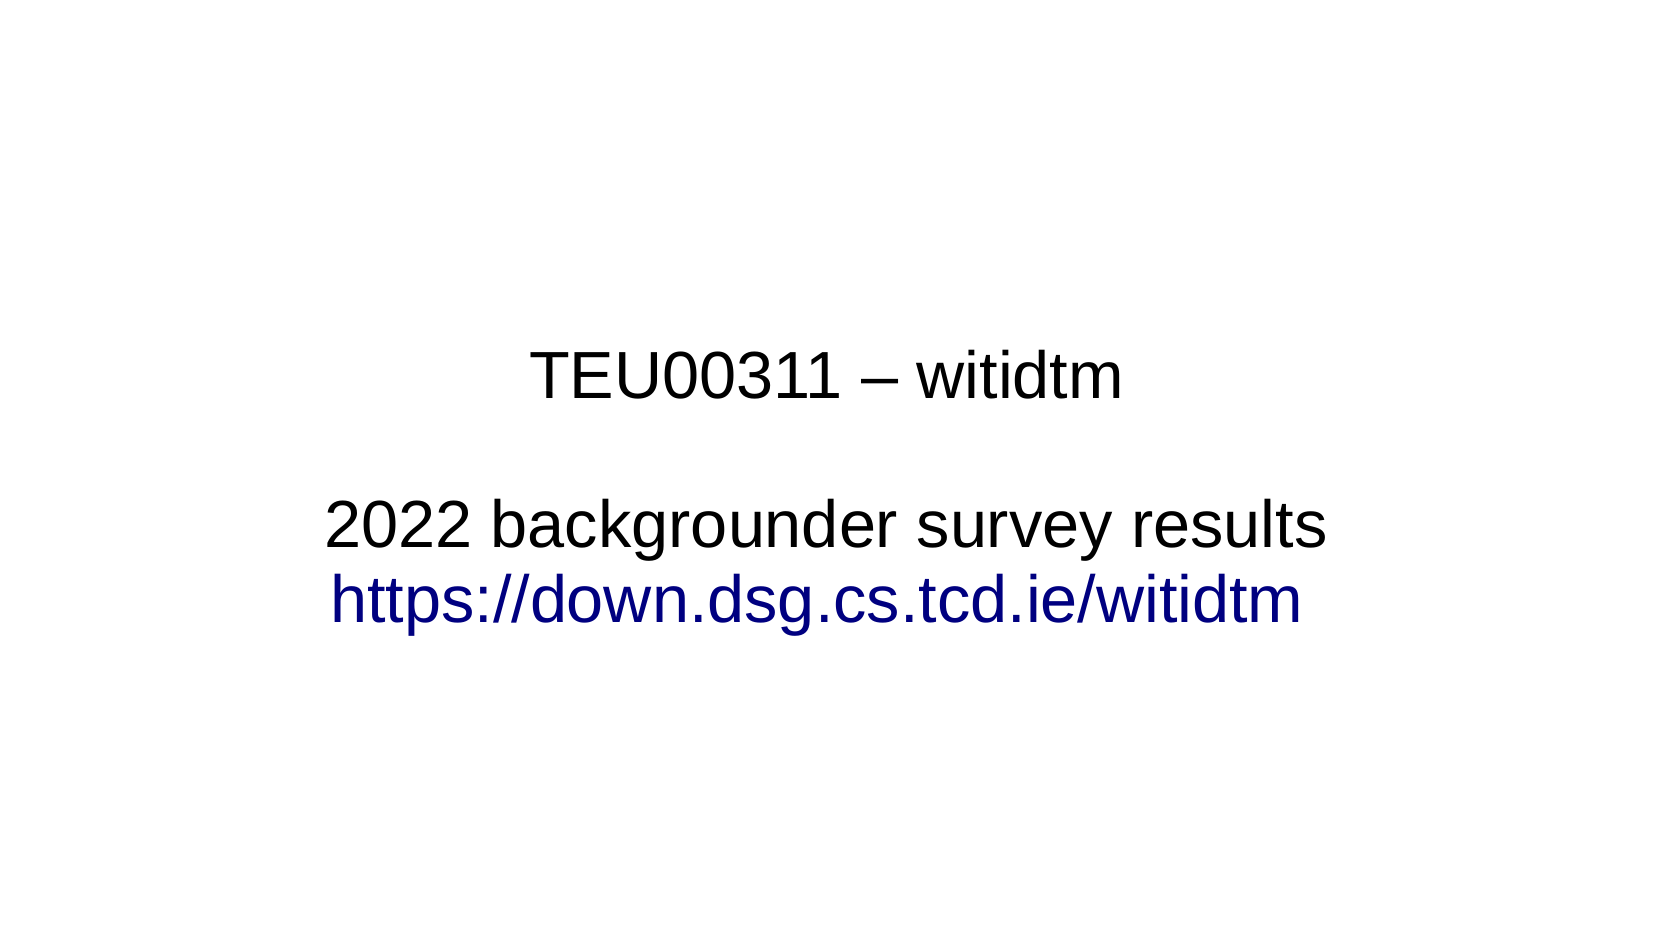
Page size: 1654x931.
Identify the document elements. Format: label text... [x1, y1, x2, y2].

subtitle TEU00311 – witidtm 2022 backgrounder survey results https://down.dsg.cs.tcd.ie/witidtm [82, 217, 1571, 758]
